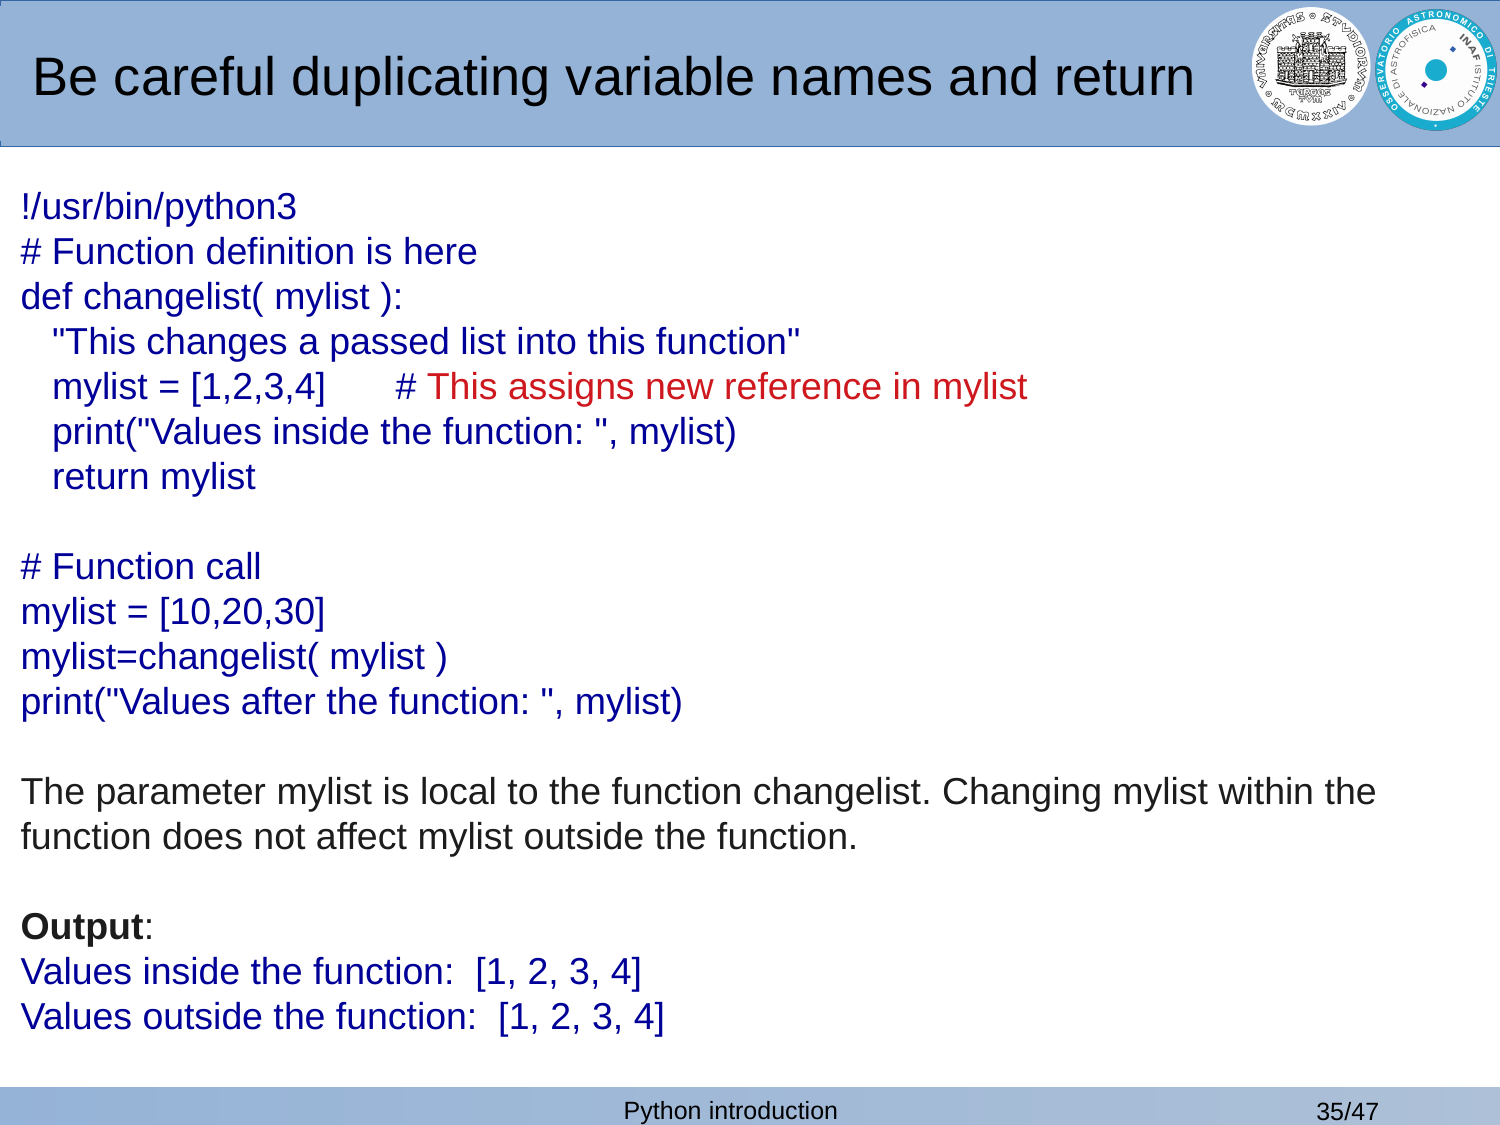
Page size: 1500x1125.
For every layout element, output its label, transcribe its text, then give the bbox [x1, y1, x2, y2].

list !/usr/bin/python3 # Function definition is here def changelist( mylist ): "This changes a passed list into this function" mylist = [1,2,3,4] # This assigns new reference in mylist print("Values inside the function: ", mylist) return mylist # Function call mylist = [10,20,30] mylist=changelist( mylist ) print("Values after the function: ", mylist) The parameter mylist is local to the function changelist. Changing mylist within the function does not affect mylist outside the function. Output: Values inside the function: [1, 2, 3, 4] Values outside the function: [1, 2, 3, 4] [5, 174, 1500, 1111]
text_box Be careful duplicating variable names and return [0, 5, 1243, 141]
picture [1252, 0, 1500, 156]
